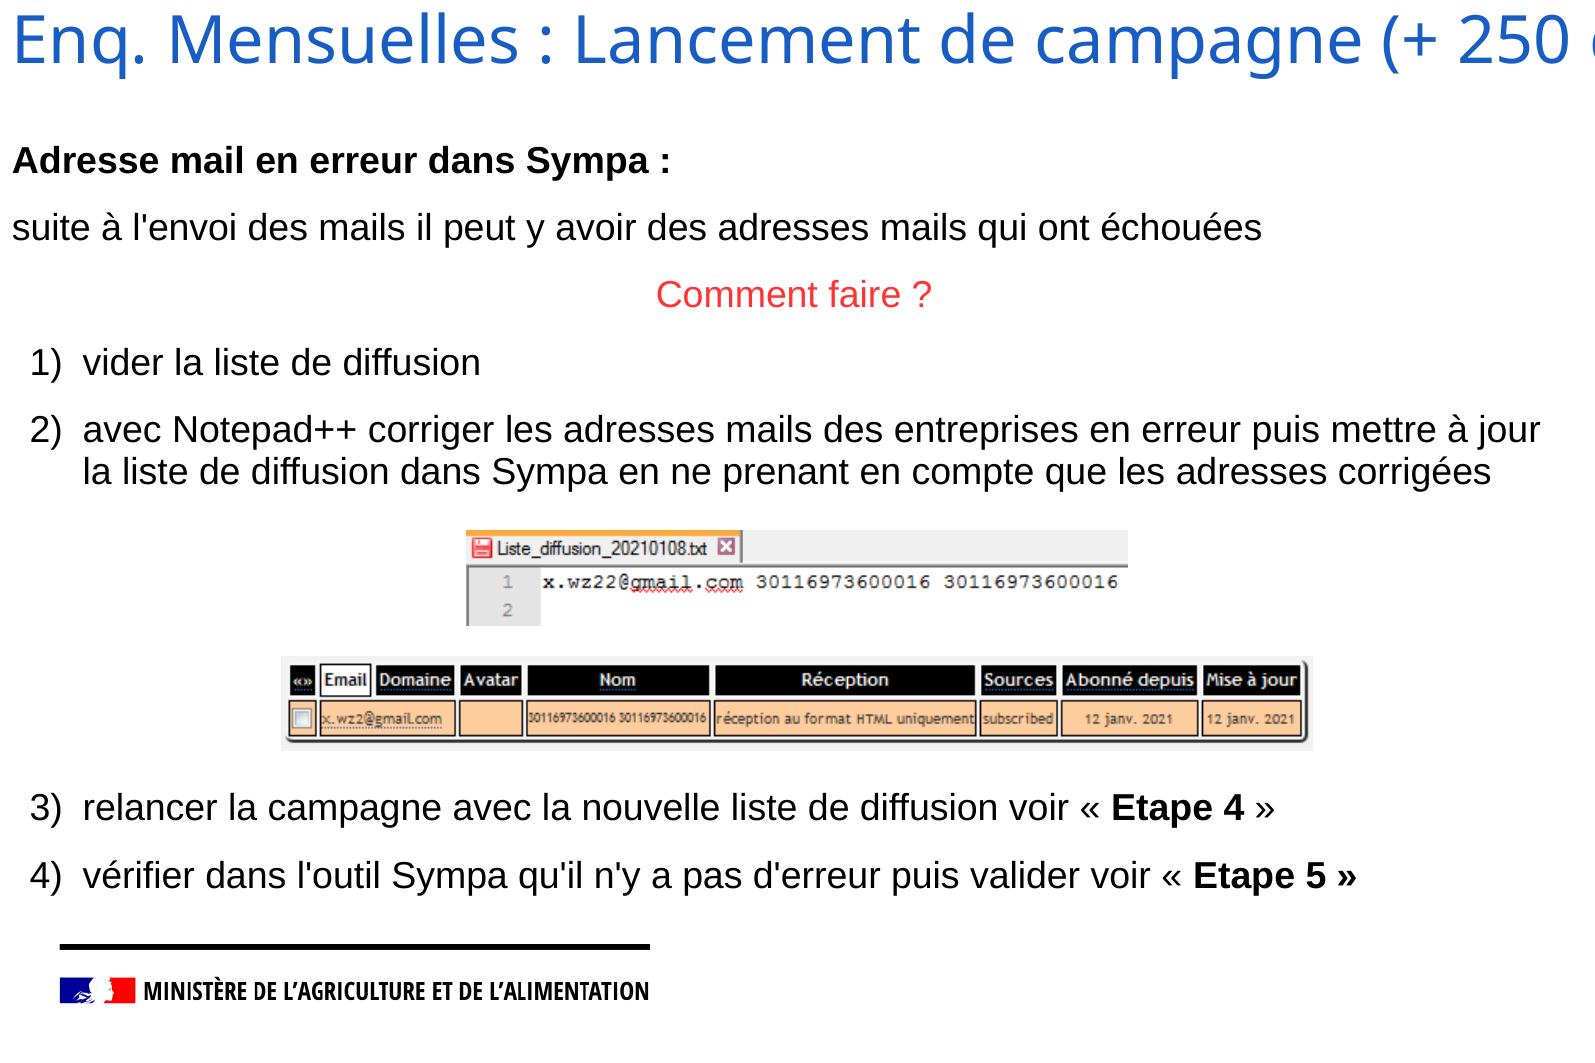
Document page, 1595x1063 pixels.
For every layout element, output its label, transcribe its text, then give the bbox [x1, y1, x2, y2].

picture [466, 530, 1128, 626]
picture [281, 656, 1313, 751]
title Enq. Mensuelles : Lancement de campagne (+ 250 quest) [11, 7, 1595, 83]
list Adresse mail en erreur dans Sympa : suite à l'envoi des mails il peut y avoir des adresses mails qui ont échouées Comment faire ? vider la liste de diffusion avec Notepad++ corriger les adresses mails des entreprises en erreur puis mettre à jour la liste de diffusion dans Sympa en ne prenant en compte que les adresses corrigées relancer la campagne avec la nouvelle liste de diffusion voir « Etape 4 » vérifier dans l'outil Sympa qu'il n'y a pas d'erreur puis valider voir « Etape 5 » [11, 139, 1577, 1004]
